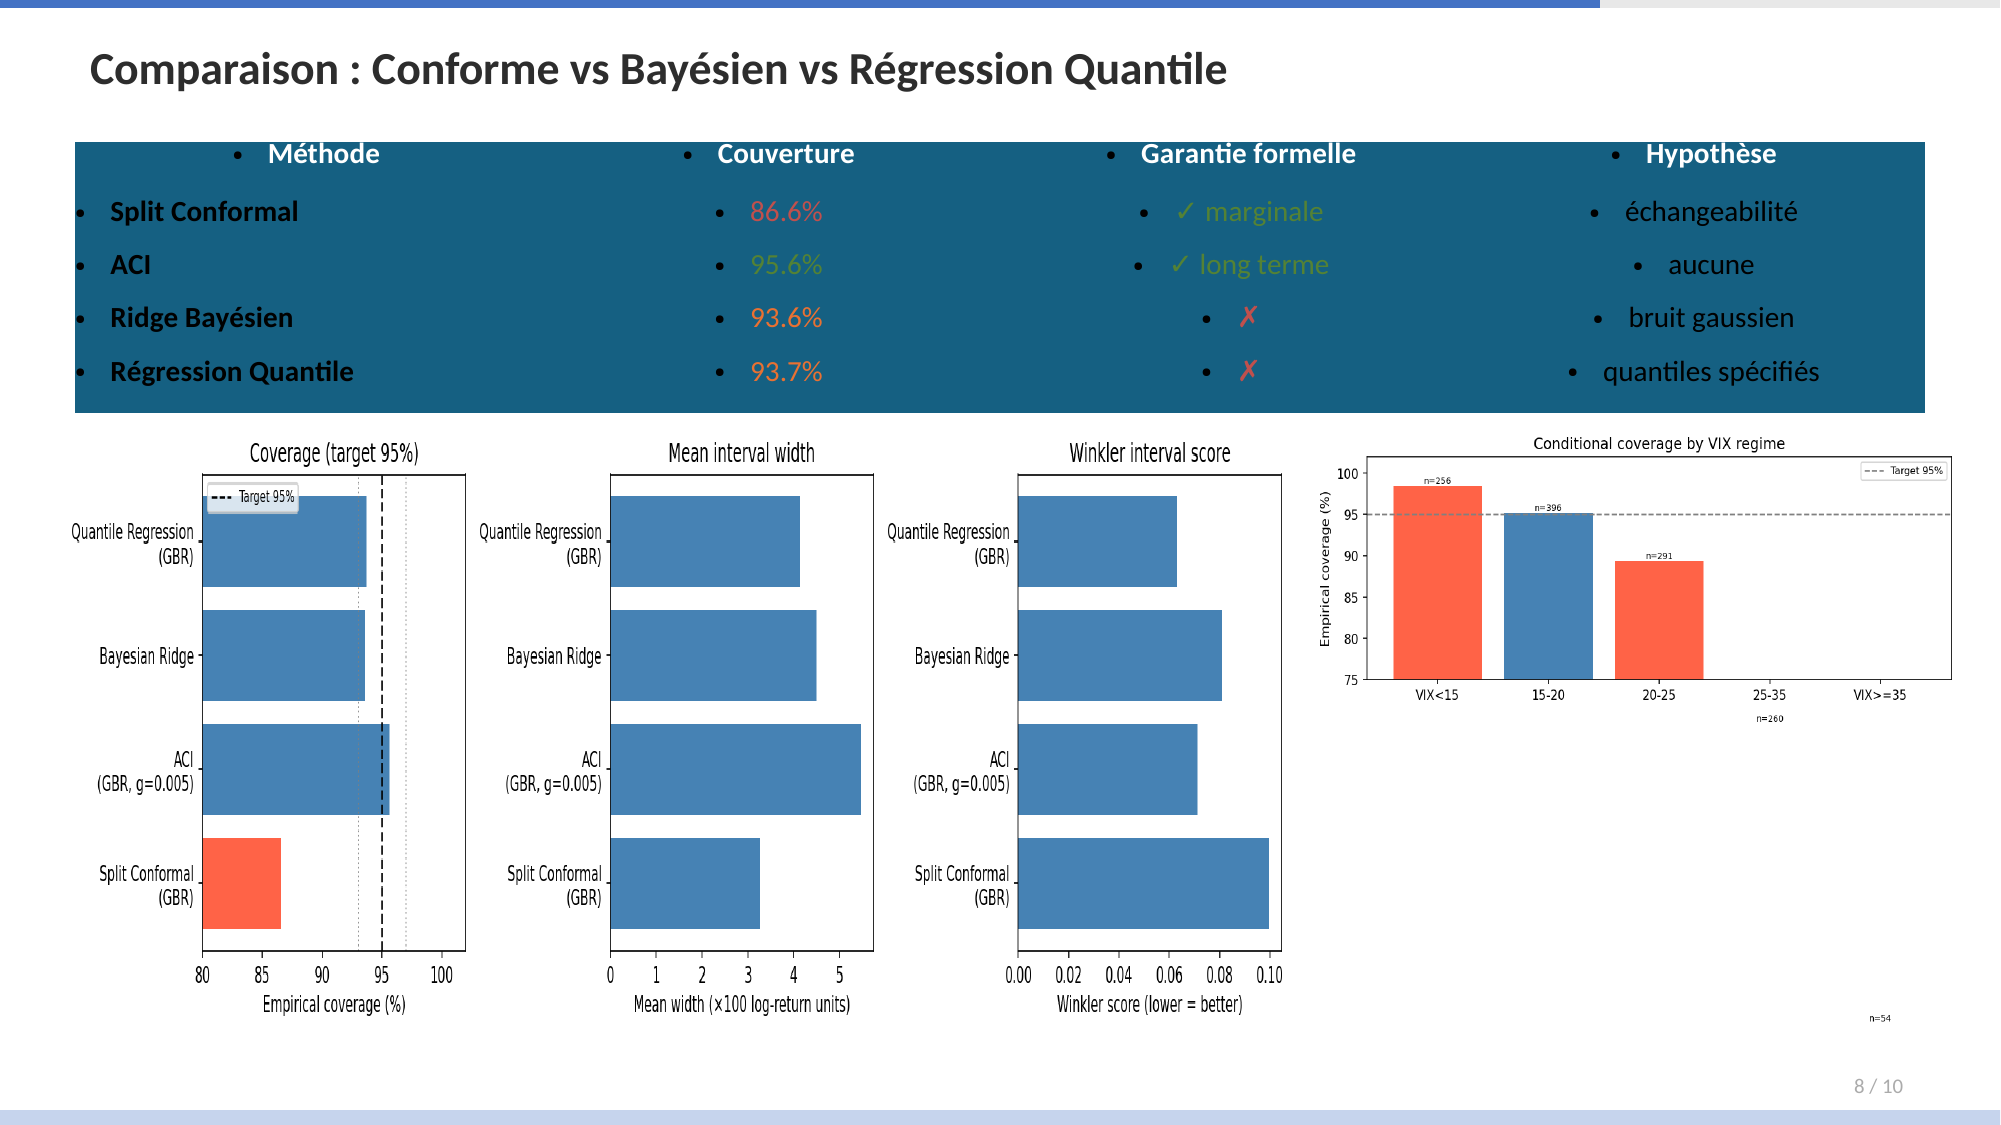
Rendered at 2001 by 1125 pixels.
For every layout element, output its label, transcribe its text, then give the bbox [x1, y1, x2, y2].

table_cell 95.6% [538, 253, 1000, 306]
table_cell ✗ [1000, 359, 1463, 413]
table_cell ✓ marginale [1000, 199, 1463, 253]
table_header Hypothèse [1463, 142, 1925, 199]
table_header Couverture [538, 142, 1000, 199]
table_cell aucune [1463, 253, 1925, 306]
table_cell échangeabilité [1463, 199, 1925, 253]
text_box [0, 0, 2000, 8]
table_cell ✗ [1000, 306, 1463, 359]
table_cell Ridge Bayésien [75, 306, 538, 359]
table_cell quantiles spécifiés [1463, 359, 1925, 413]
table_cell ACI [75, 253, 538, 306]
table_cell 93.7% [538, 359, 1000, 413]
picture [62, 427, 1292, 1032]
table_cell 86.6% [538, 199, 1000, 253]
table_cell Split Conformal [75, 199, 538, 253]
table_header Méthode [75, 142, 538, 199]
table_cell ✓ long terme [1000, 253, 1463, 306]
text_box 8 / 10 [1854, 1046, 1937, 1098]
text_box Comparaison : Conforme vs Bayésien vs Régression Quantile [75, 31, 1930, 126]
table_cell bruit gaussien [1463, 306, 1925, 359]
picture [1312, 427, 1959, 1032]
table_cell Régression Quantile [75, 359, 538, 413]
table_cell 93.6% [538, 306, 1000, 359]
table_header Garantie formelle [1000, 142, 1463, 199]
